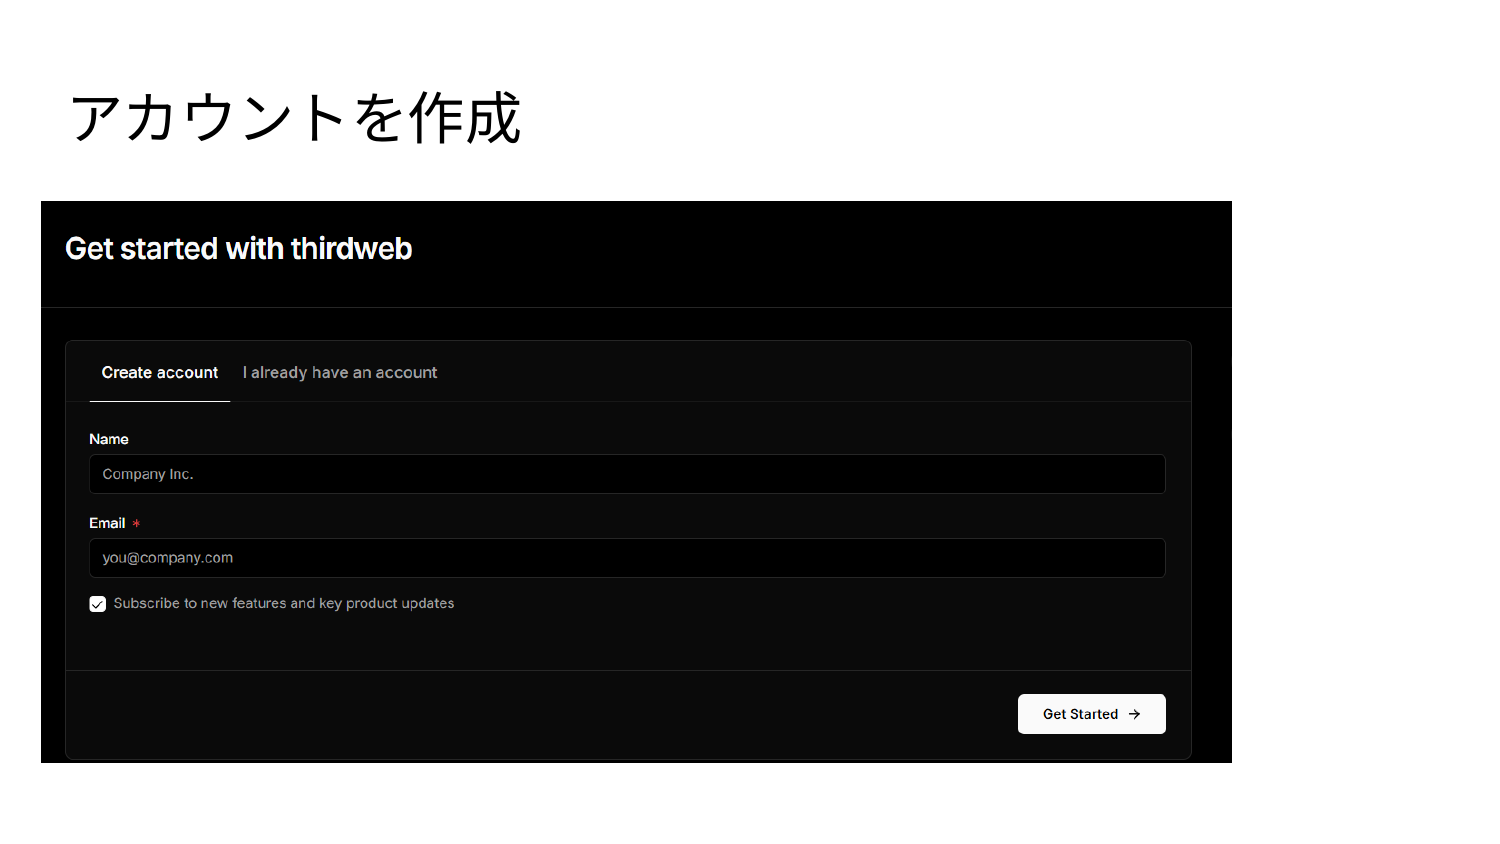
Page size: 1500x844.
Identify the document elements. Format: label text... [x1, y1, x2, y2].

picture [41, 201, 1232, 763]
title アカウントを作成 [51, 72, 1449, 167]
